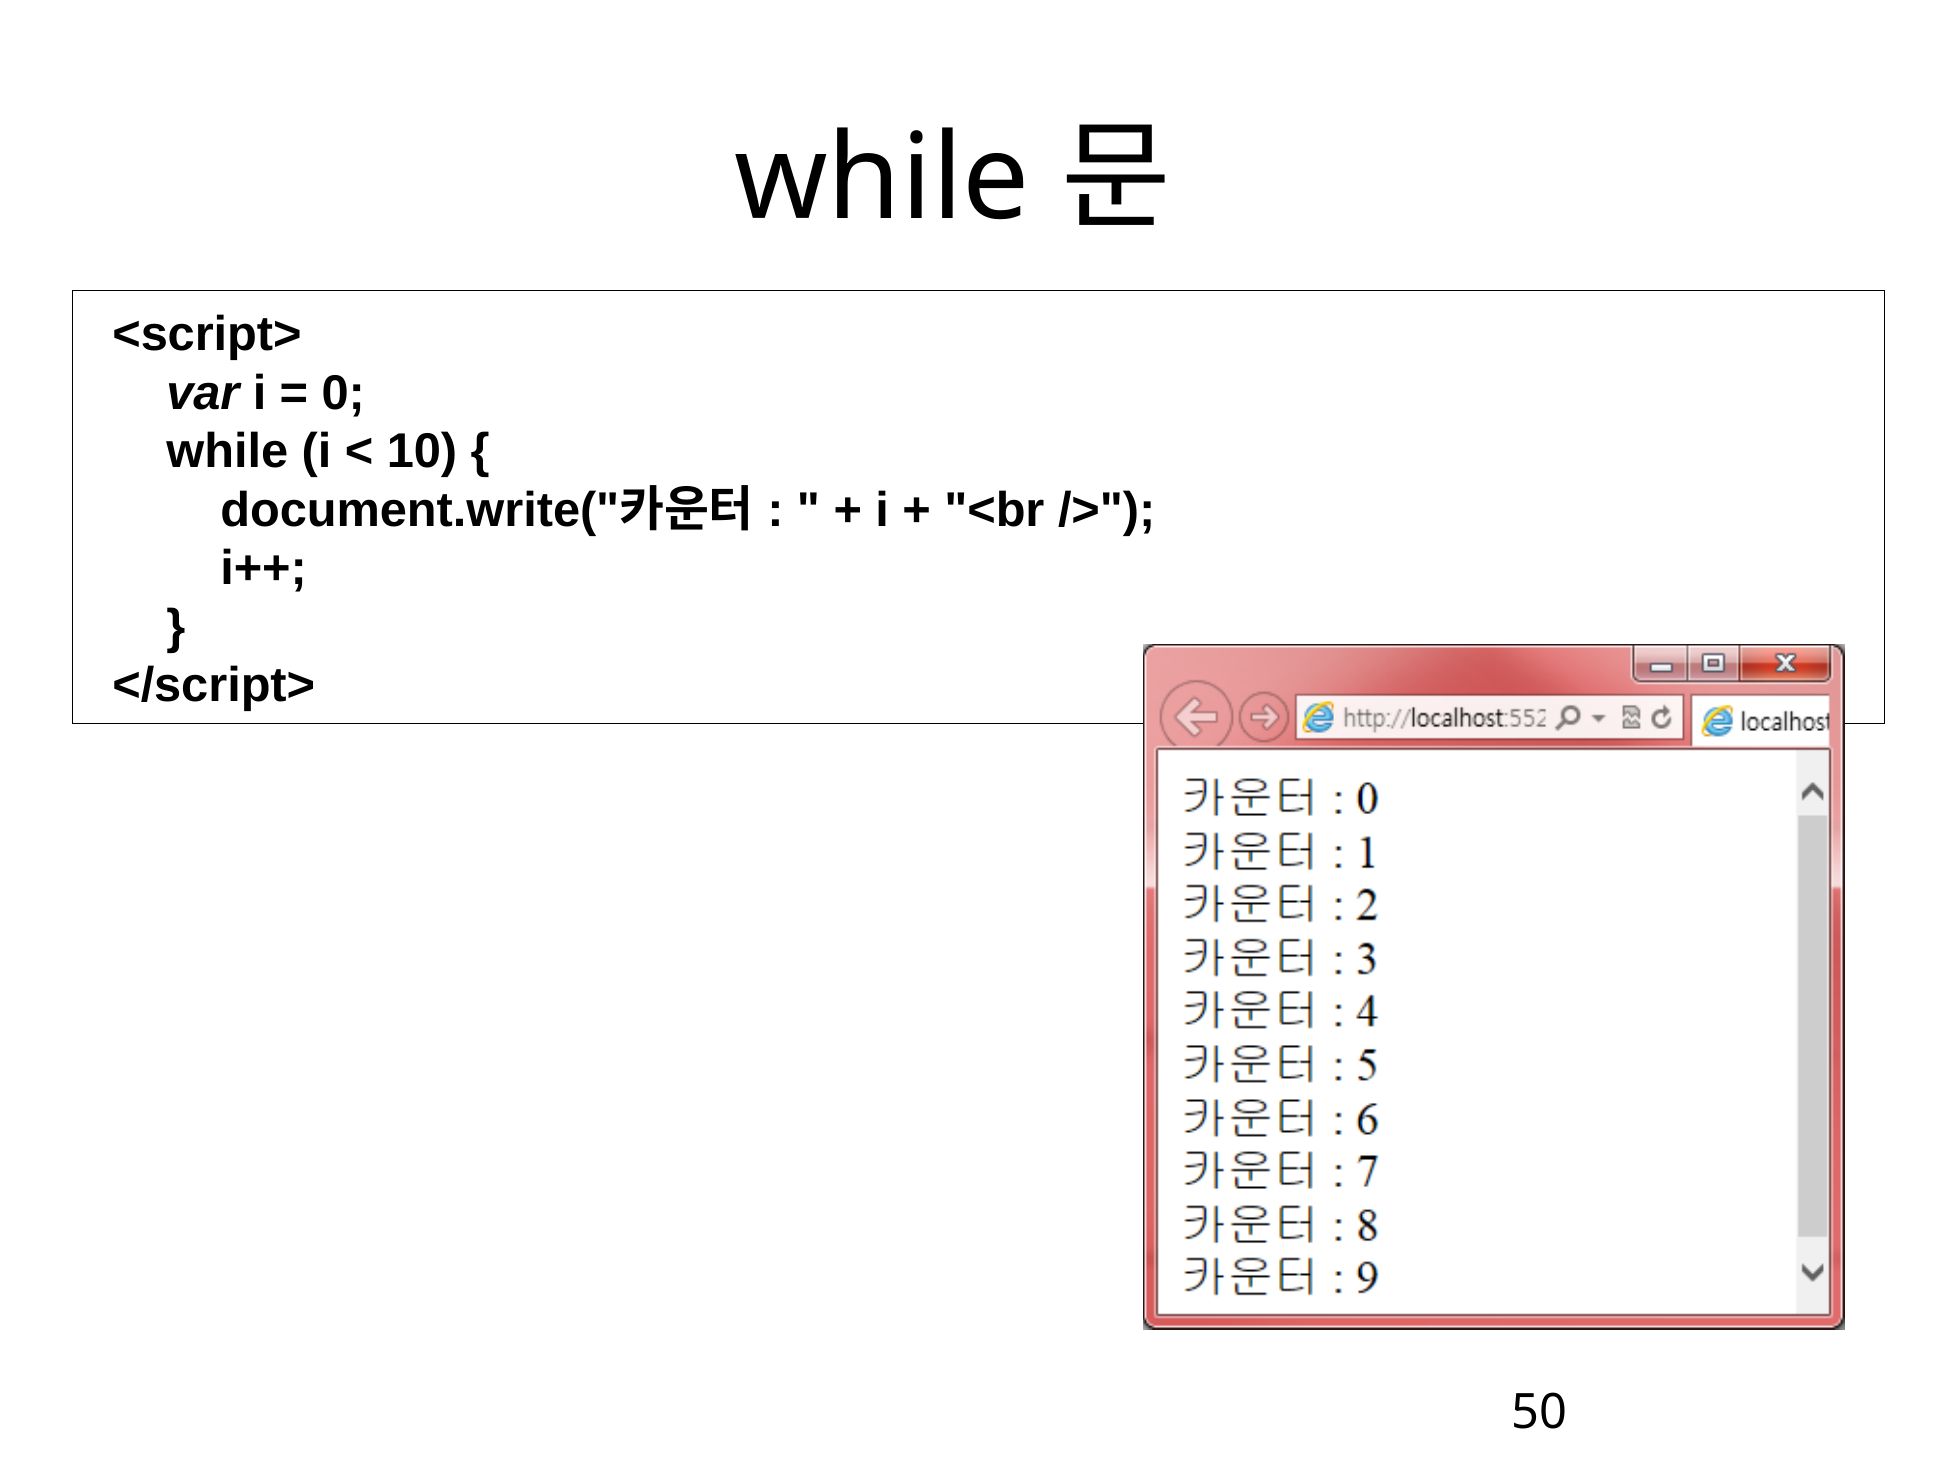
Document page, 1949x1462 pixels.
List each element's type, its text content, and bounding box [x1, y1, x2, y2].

title while 문 [156, 92, 1749, 255]
text_box <script> var i = 0; while (i < 10) { document.write("카운터 : " + i + "<br />"); i++; } </script> [72, 290, 1885, 724]
slide_number <숫자> [1496, 1372, 1899, 1462]
picture [1143, 644, 1845, 1330]
